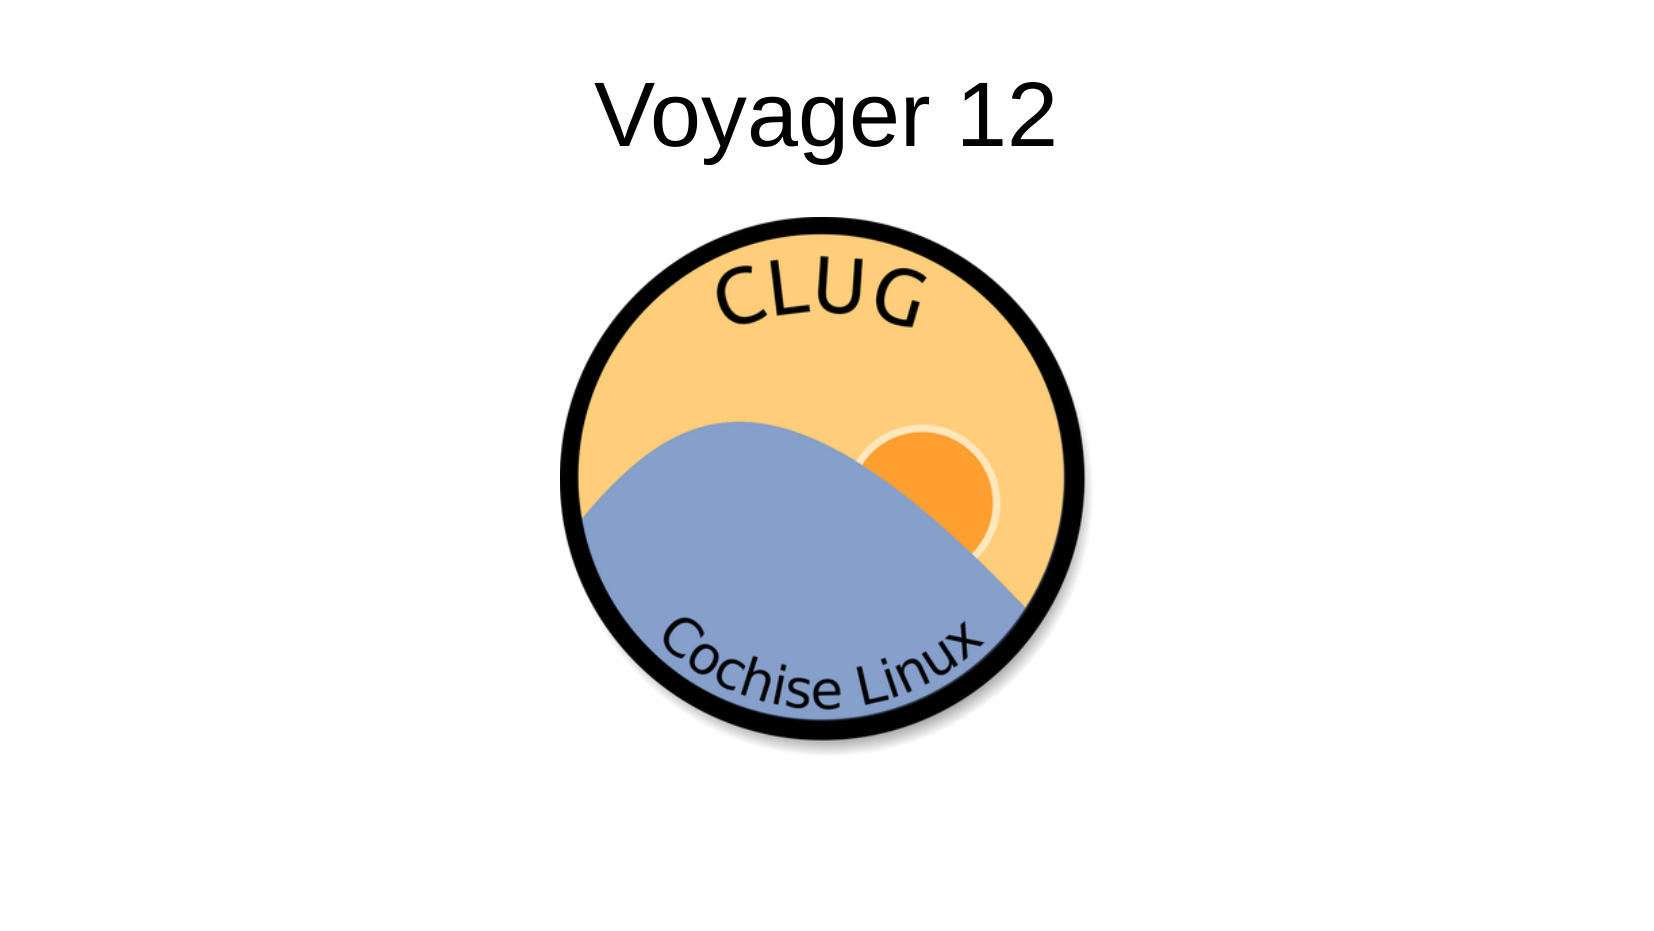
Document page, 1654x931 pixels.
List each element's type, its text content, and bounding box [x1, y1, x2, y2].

picture [560, 217, 1094, 758]
title Voyager 12 [82, 37, 1571, 193]
